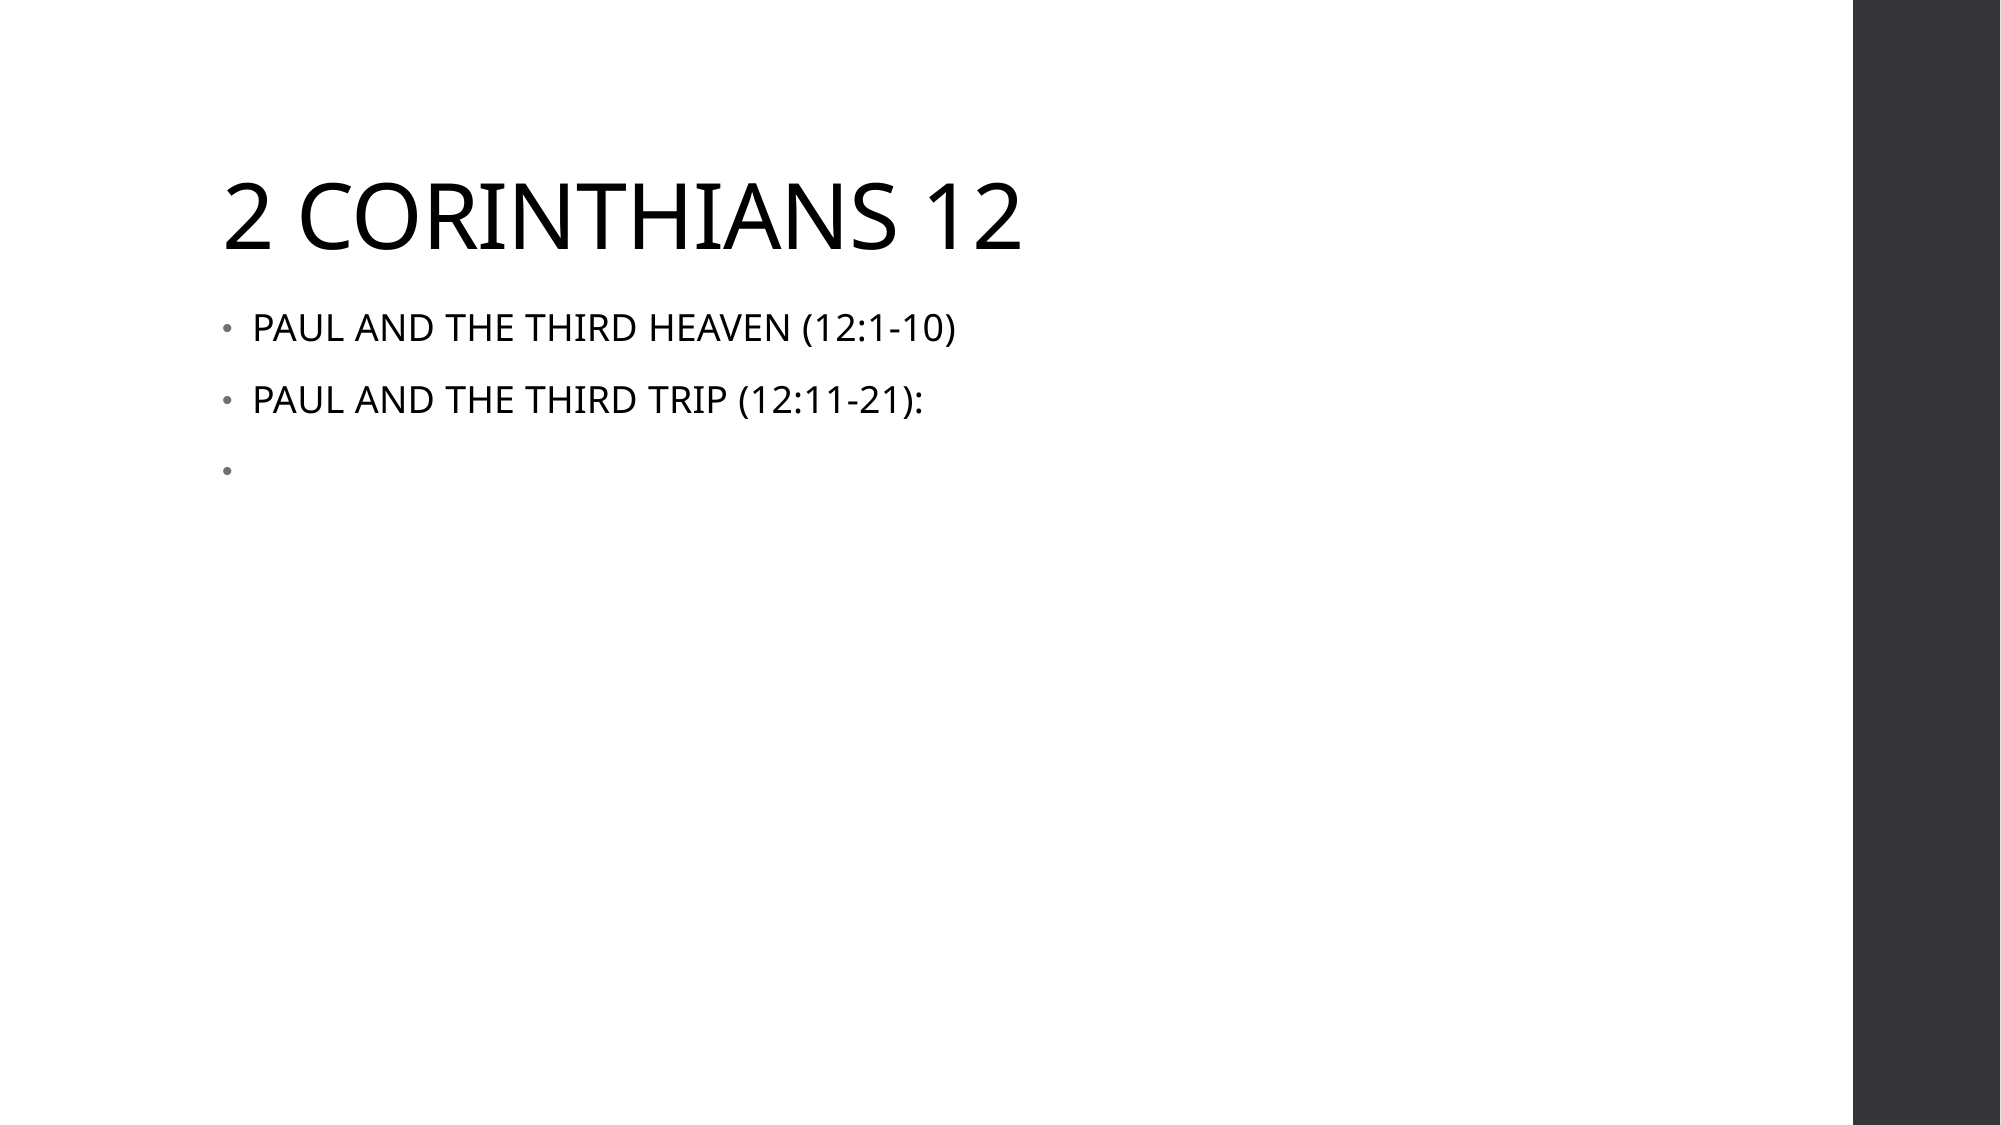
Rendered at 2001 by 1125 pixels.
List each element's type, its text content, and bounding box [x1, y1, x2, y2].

list PAUL AND THE THIRD HEAVEN (12:1-10) PAUL AND THE THIRD TRIP (12:11-21): [206, 299, 1617, 1014]
title 2 CORINTHIANS 12 [206, 60, 1797, 278]
